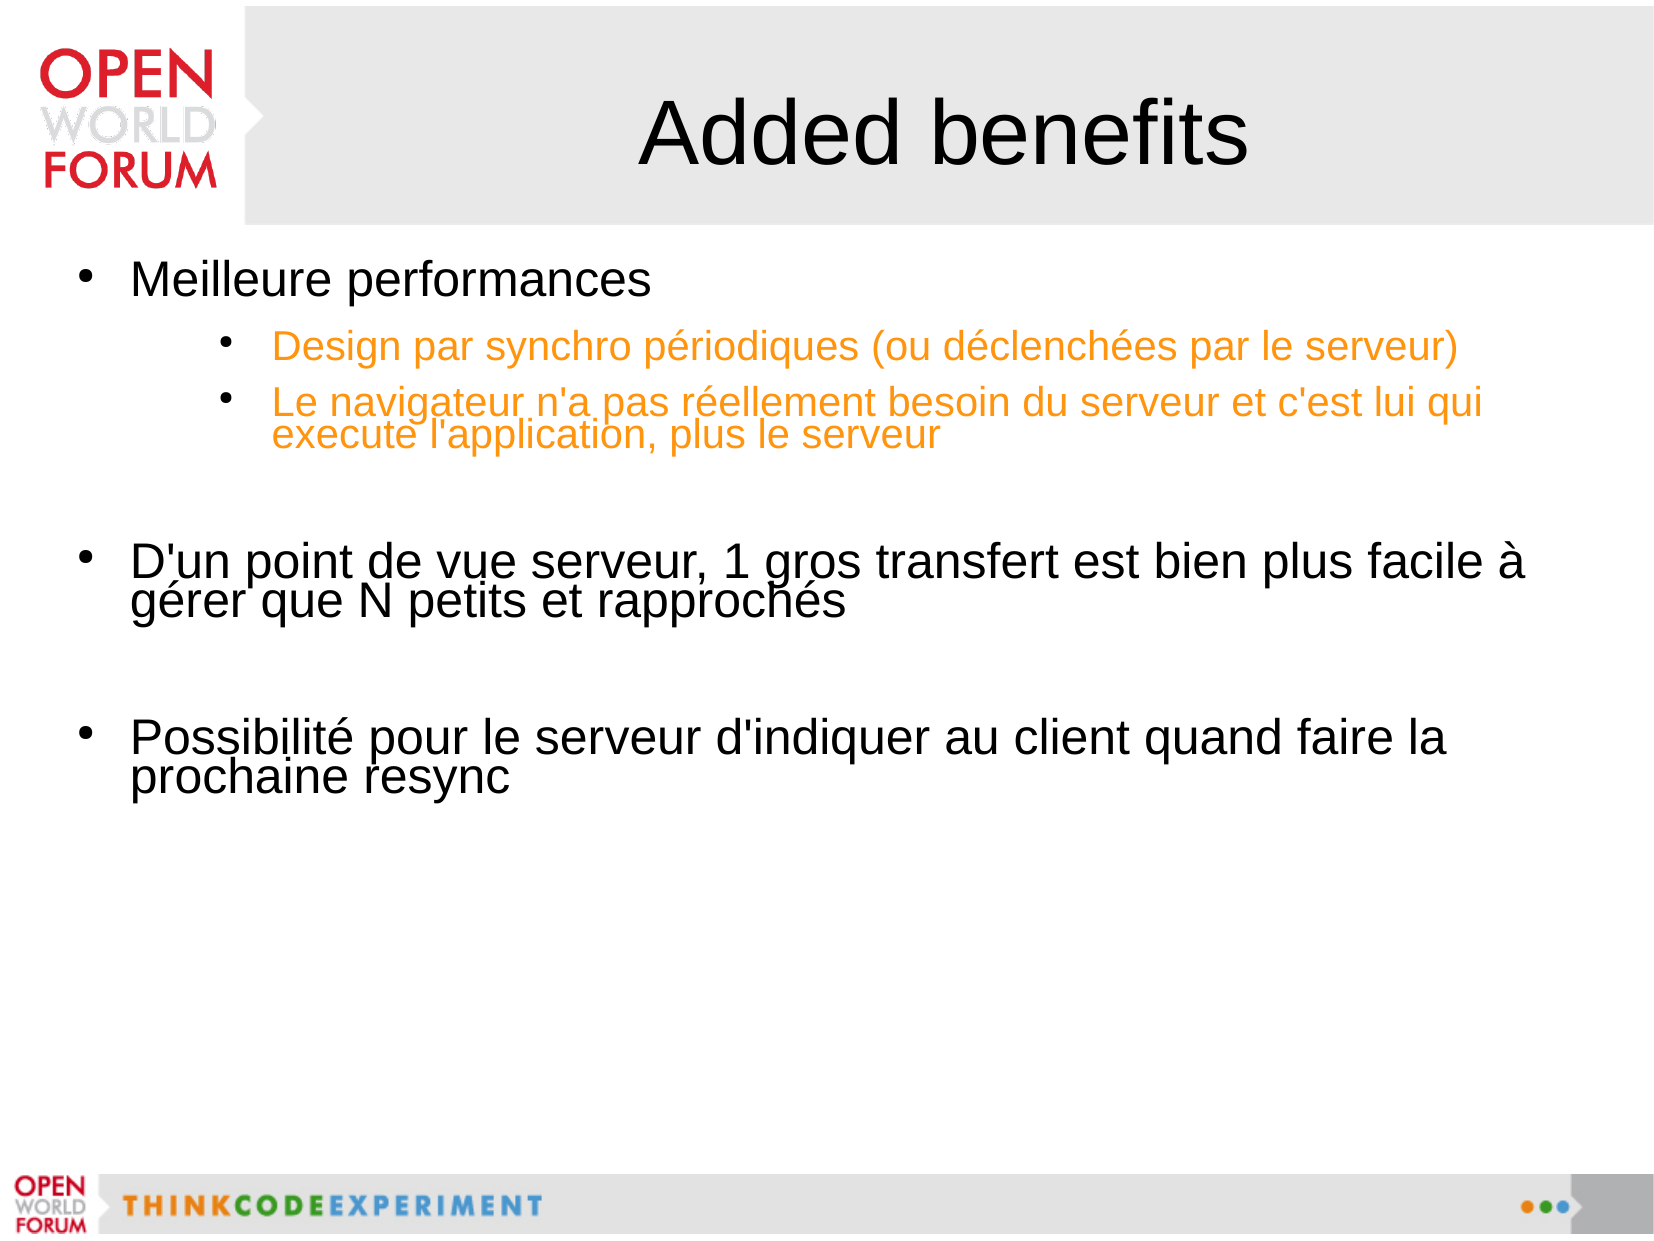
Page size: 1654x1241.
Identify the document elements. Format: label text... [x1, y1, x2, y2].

title Added benefits [295, 29, 1595, 237]
picture [0, 1174, 1654, 1234]
list Meilleure performances Design par synchro périodiques (ou déclenchées par le serveur) Le navigateur n'a pas réellement besoin du serveur et c'est lui qui execute l'application, plus le serveur D'un point de vue serveur, 1 gros transfert est bien plus facile à gérer que N petits et rapprochés Possibilité pour le serveur d'indiquer au client quand faire la prochaine resync [59, 265, 1548, 1085]
picture [11, 6, 1654, 225]
